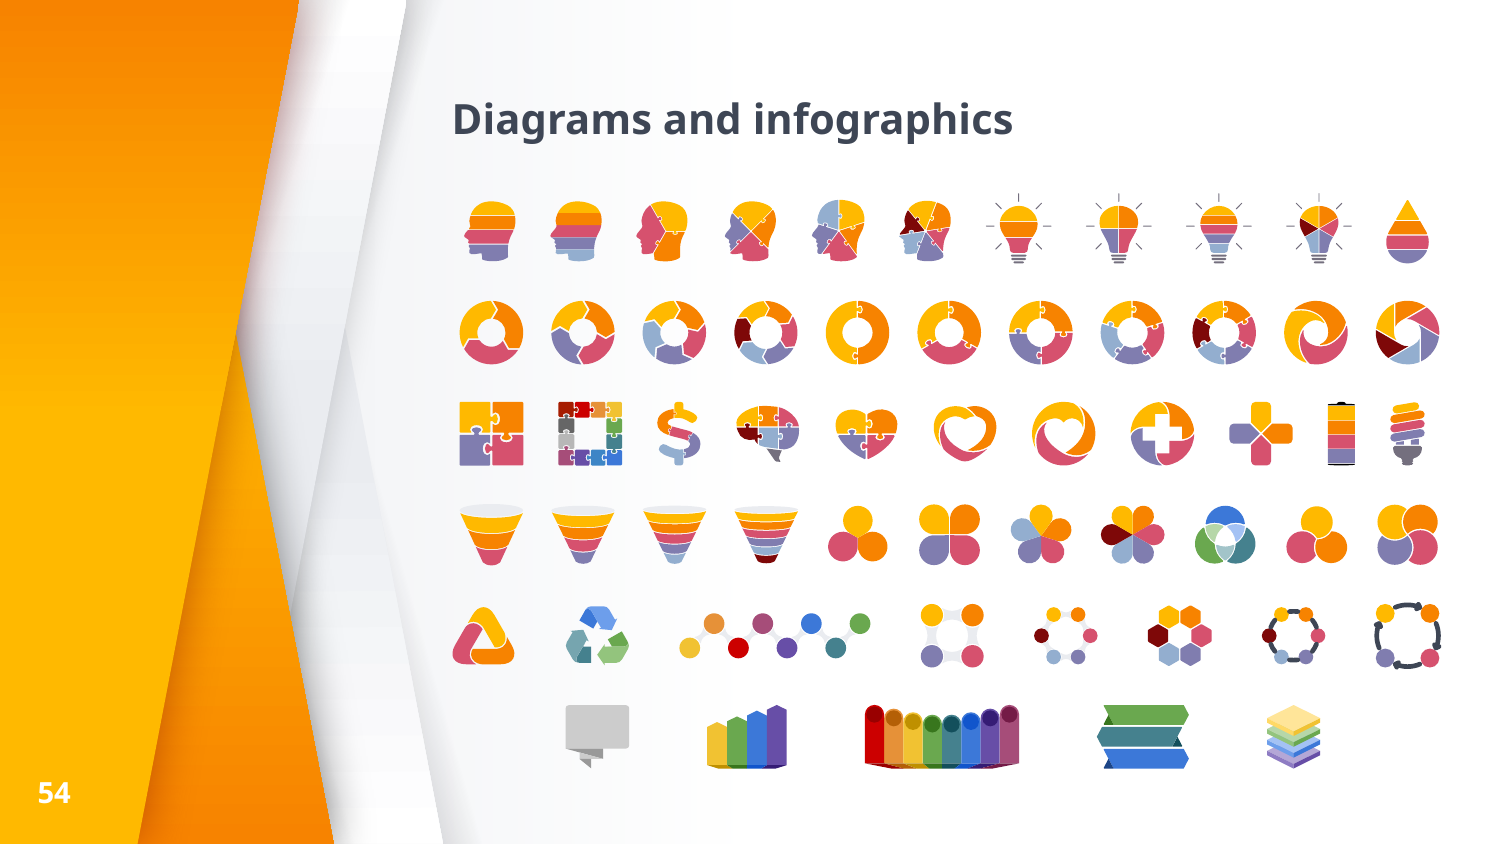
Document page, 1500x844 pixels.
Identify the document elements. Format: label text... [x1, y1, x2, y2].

text_box Diagrams and infographics [451, 91, 1360, 144]
text_box [1420, 648, 1440, 668]
text_box [919, 504, 949, 566]
text_box [1010, 504, 1072, 564]
text_box [597, 631, 629, 666]
text_box [679, 613, 871, 659]
text_box [565, 705, 630, 769]
text_box [1195, 243, 1202, 250]
text_box [835, 409, 898, 460]
text_box [1110, 254, 1127, 264]
text_box [1095, 202, 1102, 210]
text_box [1192, 300, 1256, 365]
text_box [1274, 607, 1289, 622]
text_box [565, 629, 592, 663]
text_box [811, 199, 865, 262]
text_box [1274, 649, 1289, 665]
text_box [1295, 243, 1302, 250]
text_box [636, 201, 688, 262]
text_box [1147, 605, 1212, 666]
text_box [642, 505, 707, 564]
text_box [1261, 628, 1277, 643]
text_box [551, 300, 615, 365]
text_box [579, 606, 618, 631]
text_box [1284, 300, 1348, 365]
text_box [1311, 254, 1327, 264]
text_box [1390, 402, 1425, 466]
text_box [1035, 202, 1042, 210]
text_box [1194, 505, 1256, 564]
text_box [995, 202, 1002, 210]
text_box [825, 300, 890, 365]
text_box [995, 243, 1002, 250]
text_box [1130, 401, 1195, 466]
text_box [1386, 221, 1429, 264]
text_box [828, 505, 888, 562]
text_box [657, 401, 701, 466]
text_box [724, 201, 776, 262]
text_box [1195, 202, 1202, 210]
text_box [1035, 243, 1042, 250]
text_box [1375, 303, 1420, 365]
text_box [1034, 607, 1098, 665]
text_box [1236, 243, 1243, 250]
text_box [1103, 705, 1189, 725]
text_box [864, 704, 1020, 769]
text_box [1396, 200, 1419, 220]
text_box [707, 704, 787, 769]
text_box [950, 504, 980, 566]
text_box [920, 603, 984, 668]
text_box [459, 504, 524, 566]
text_box [1420, 603, 1440, 623]
text_box [452, 607, 515, 665]
text_box [1100, 300, 1165, 365]
text_box [1395, 300, 1440, 362]
text_box [1010, 254, 1027, 264]
text_box [734, 301, 798, 365]
text_box [558, 401, 623, 466]
text_box [1310, 628, 1326, 643]
text_box [1009, 300, 1073, 365]
text_box [1210, 254, 1227, 264]
text_box [1299, 205, 1339, 253]
text_box [1377, 504, 1438, 565]
text_box [1375, 648, 1395, 668]
text_box [1295, 202, 1302, 210]
text_box [1200, 205, 1238, 253]
text_box [551, 505, 615, 564]
text_box [1327, 401, 1355, 466]
text_box [1032, 401, 1096, 466]
text_box [1298, 607, 1314, 622]
text_box [1336, 202, 1343, 210]
text_box [917, 300, 982, 365]
text_box [1103, 748, 1189, 769]
text_box [1095, 243, 1102, 250]
text_box [1286, 506, 1348, 564]
text_box [1099, 205, 1139, 253]
text_box [1267, 705, 1321, 769]
text_box [1135, 202, 1143, 210]
text_box [1235, 202, 1243, 210]
text_box [1096, 726, 1183, 747]
text_box [642, 300, 707, 365]
text_box [899, 200, 951, 262]
text_box [459, 300, 524, 365]
text_box [1375, 603, 1395, 623]
text_box [464, 201, 516, 262]
text_box [734, 506, 799, 564]
text_box [459, 401, 524, 466]
text_box [550, 201, 602, 262]
text_box [999, 205, 1038, 253]
text_box [1100, 505, 1165, 564]
text_box [1336, 243, 1343, 250]
text_box [736, 405, 800, 462]
text_box <número> [37, 773, 98, 816]
text_box [1298, 649, 1314, 665]
text_box [1135, 243, 1143, 250]
text_box [933, 406, 997, 462]
text_box [1229, 401, 1293, 466]
